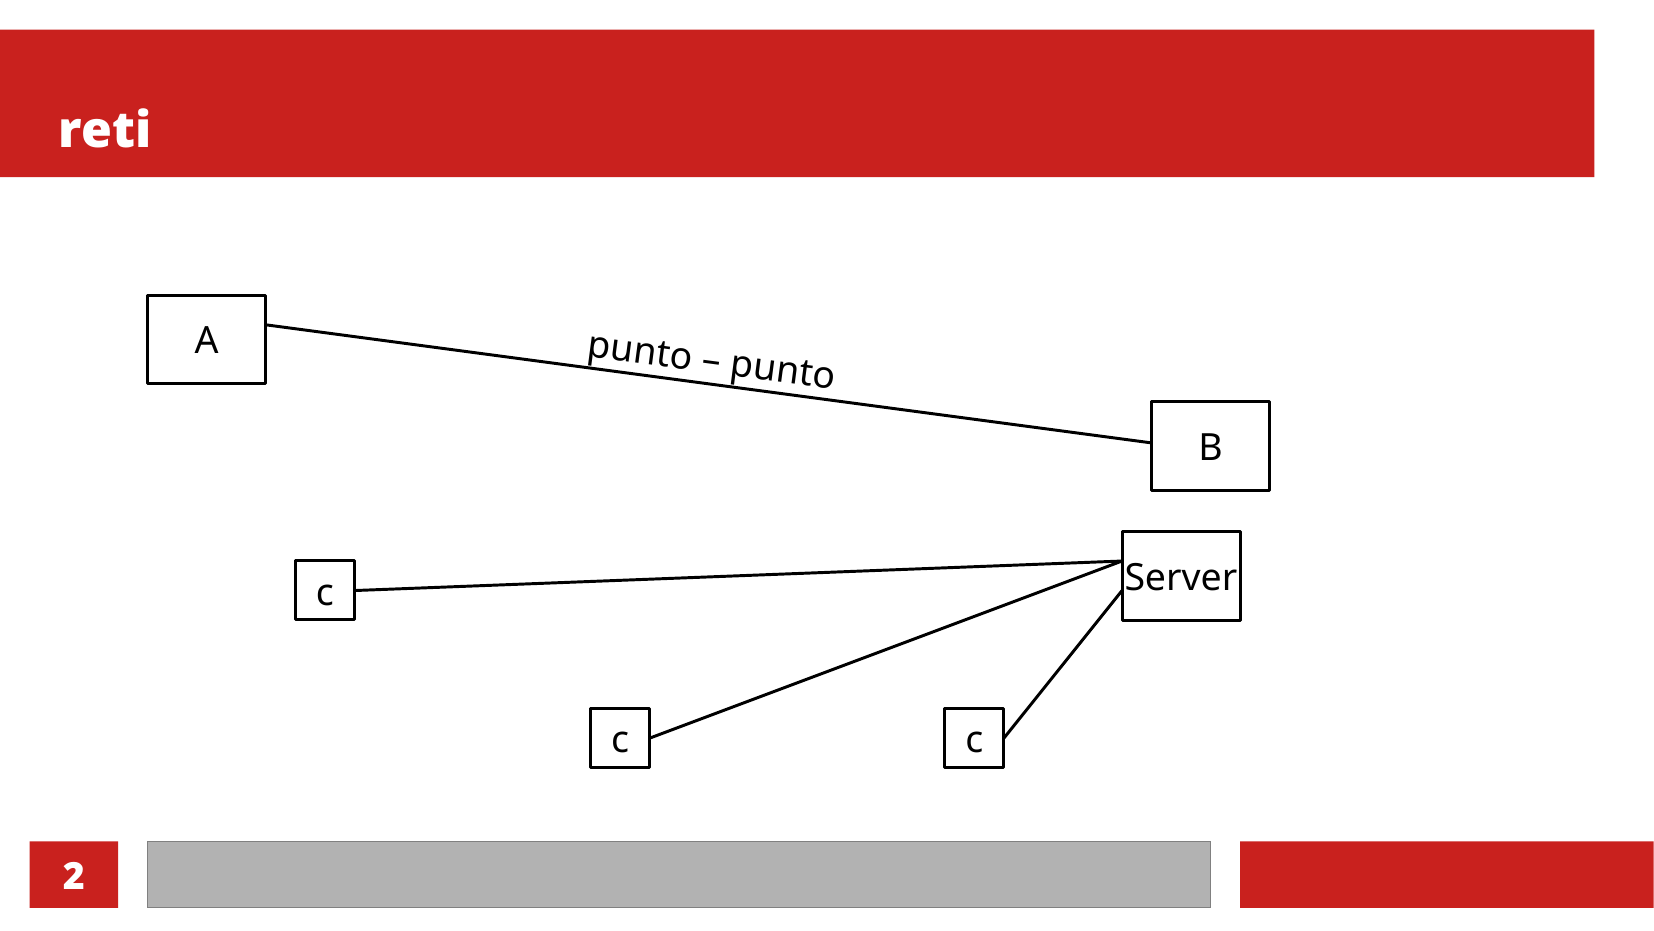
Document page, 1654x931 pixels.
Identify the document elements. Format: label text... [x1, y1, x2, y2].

text_box Server [1122, 531, 1241, 621]
title reti [59, 44, 1595, 163]
text_box c [944, 708, 1004, 768]
text_box c [590, 708, 650, 768]
text_box c [295, 560, 355, 620]
text_box A [147, 295, 266, 384]
text_box B [1151, 401, 1270, 491]
